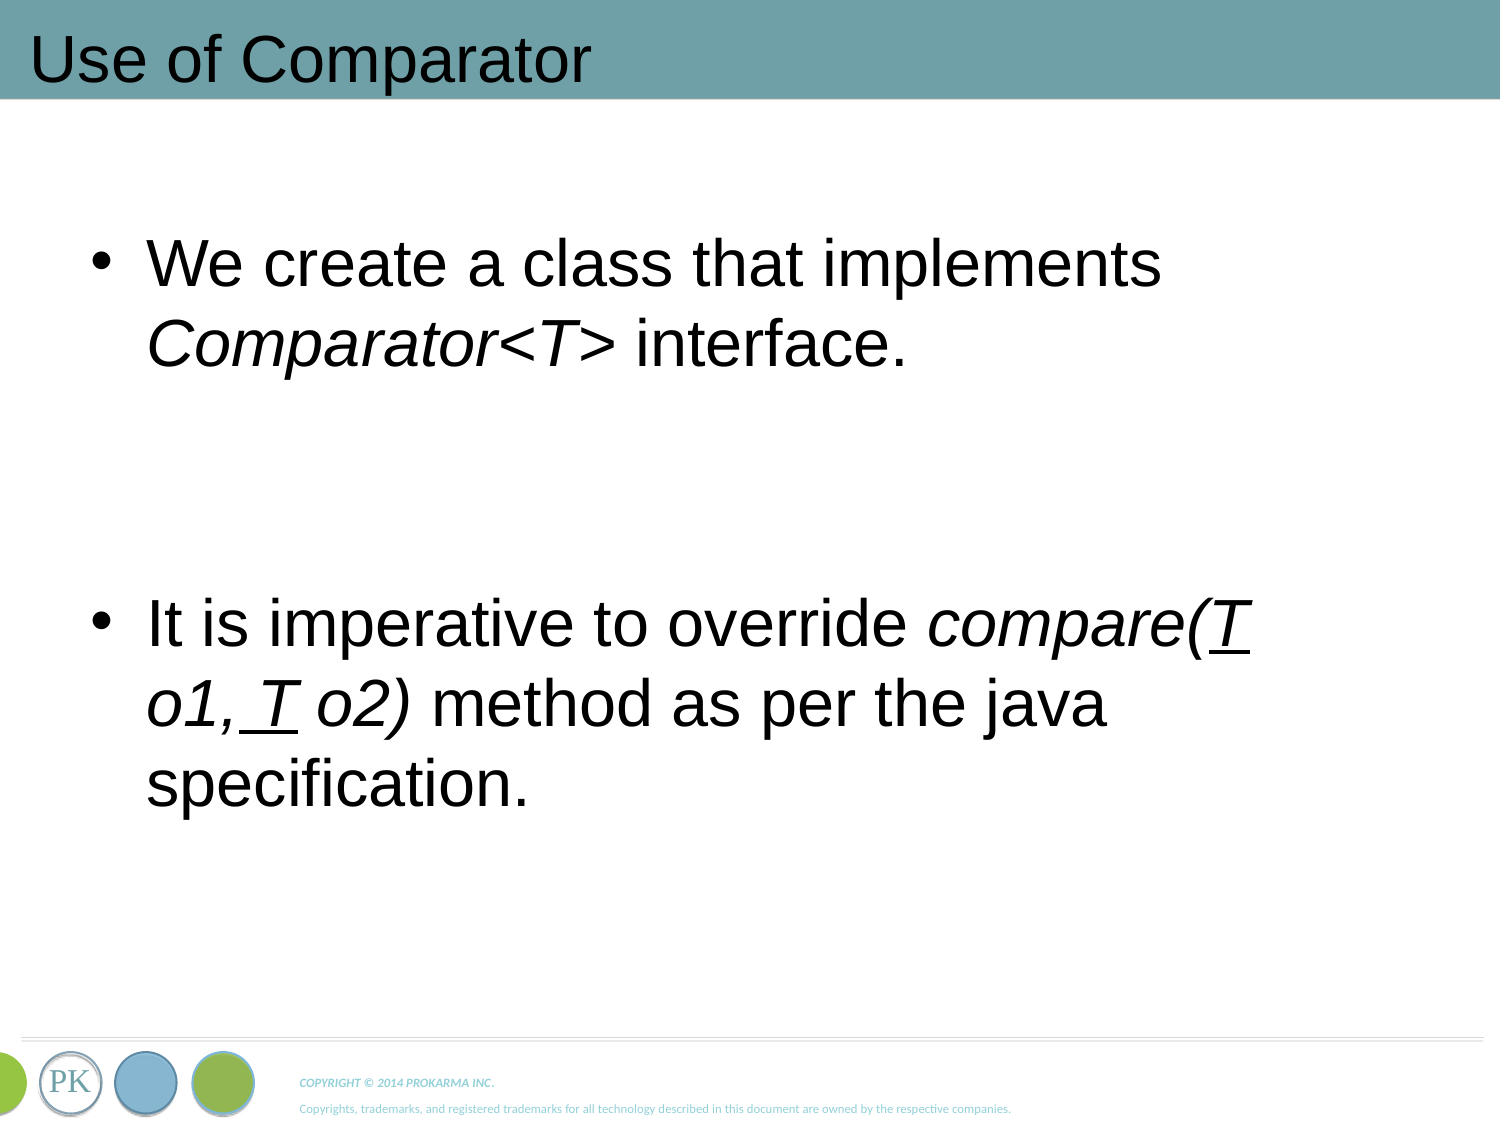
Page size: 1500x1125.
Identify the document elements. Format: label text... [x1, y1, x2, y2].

text_box Use of Comparator [15, 15, 1441, 105]
text_box We create a class that implements Comparator<T> interface. It is imperative to override compare(T o1, T o2) method as per the java specification. [75, 212, 1375, 988]
